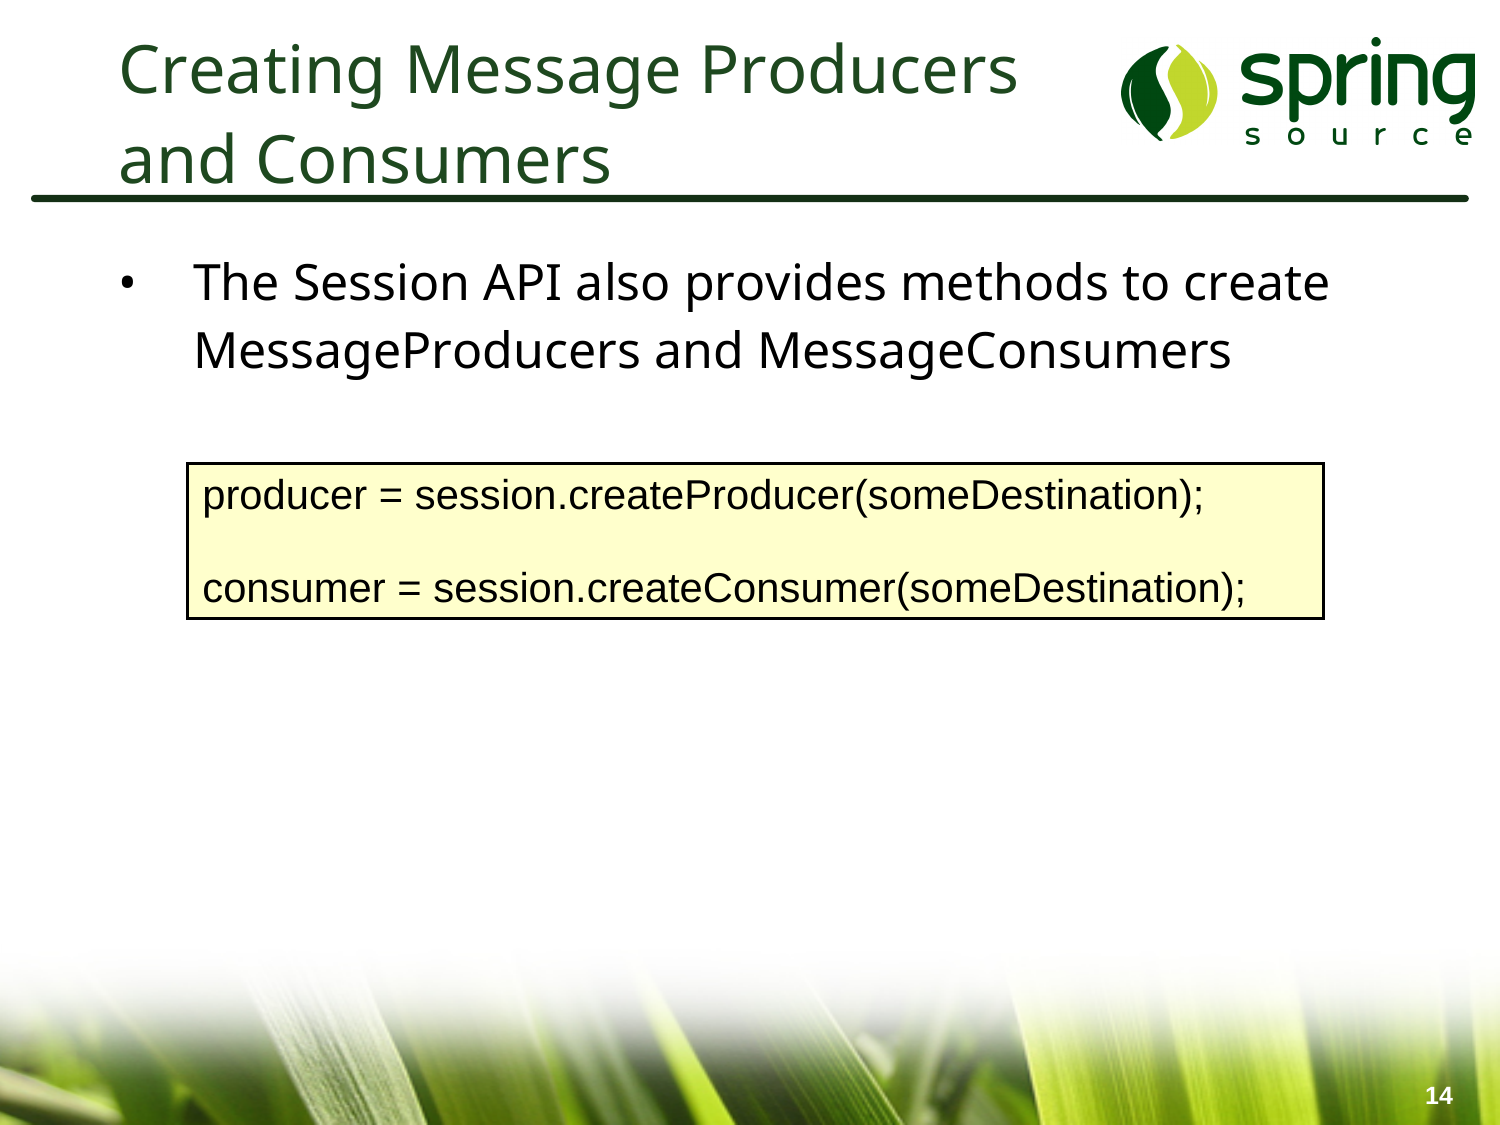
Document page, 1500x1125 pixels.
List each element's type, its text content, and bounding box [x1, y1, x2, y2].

title Creating Message Producers and Consumers [103, 14, 1136, 192]
picture [0, 944, 1500, 1125]
picture [1136, 37, 1475, 145]
list The Session API also provides methods to create MessageProducers and MessageConsumers [103, 239, 1394, 903]
